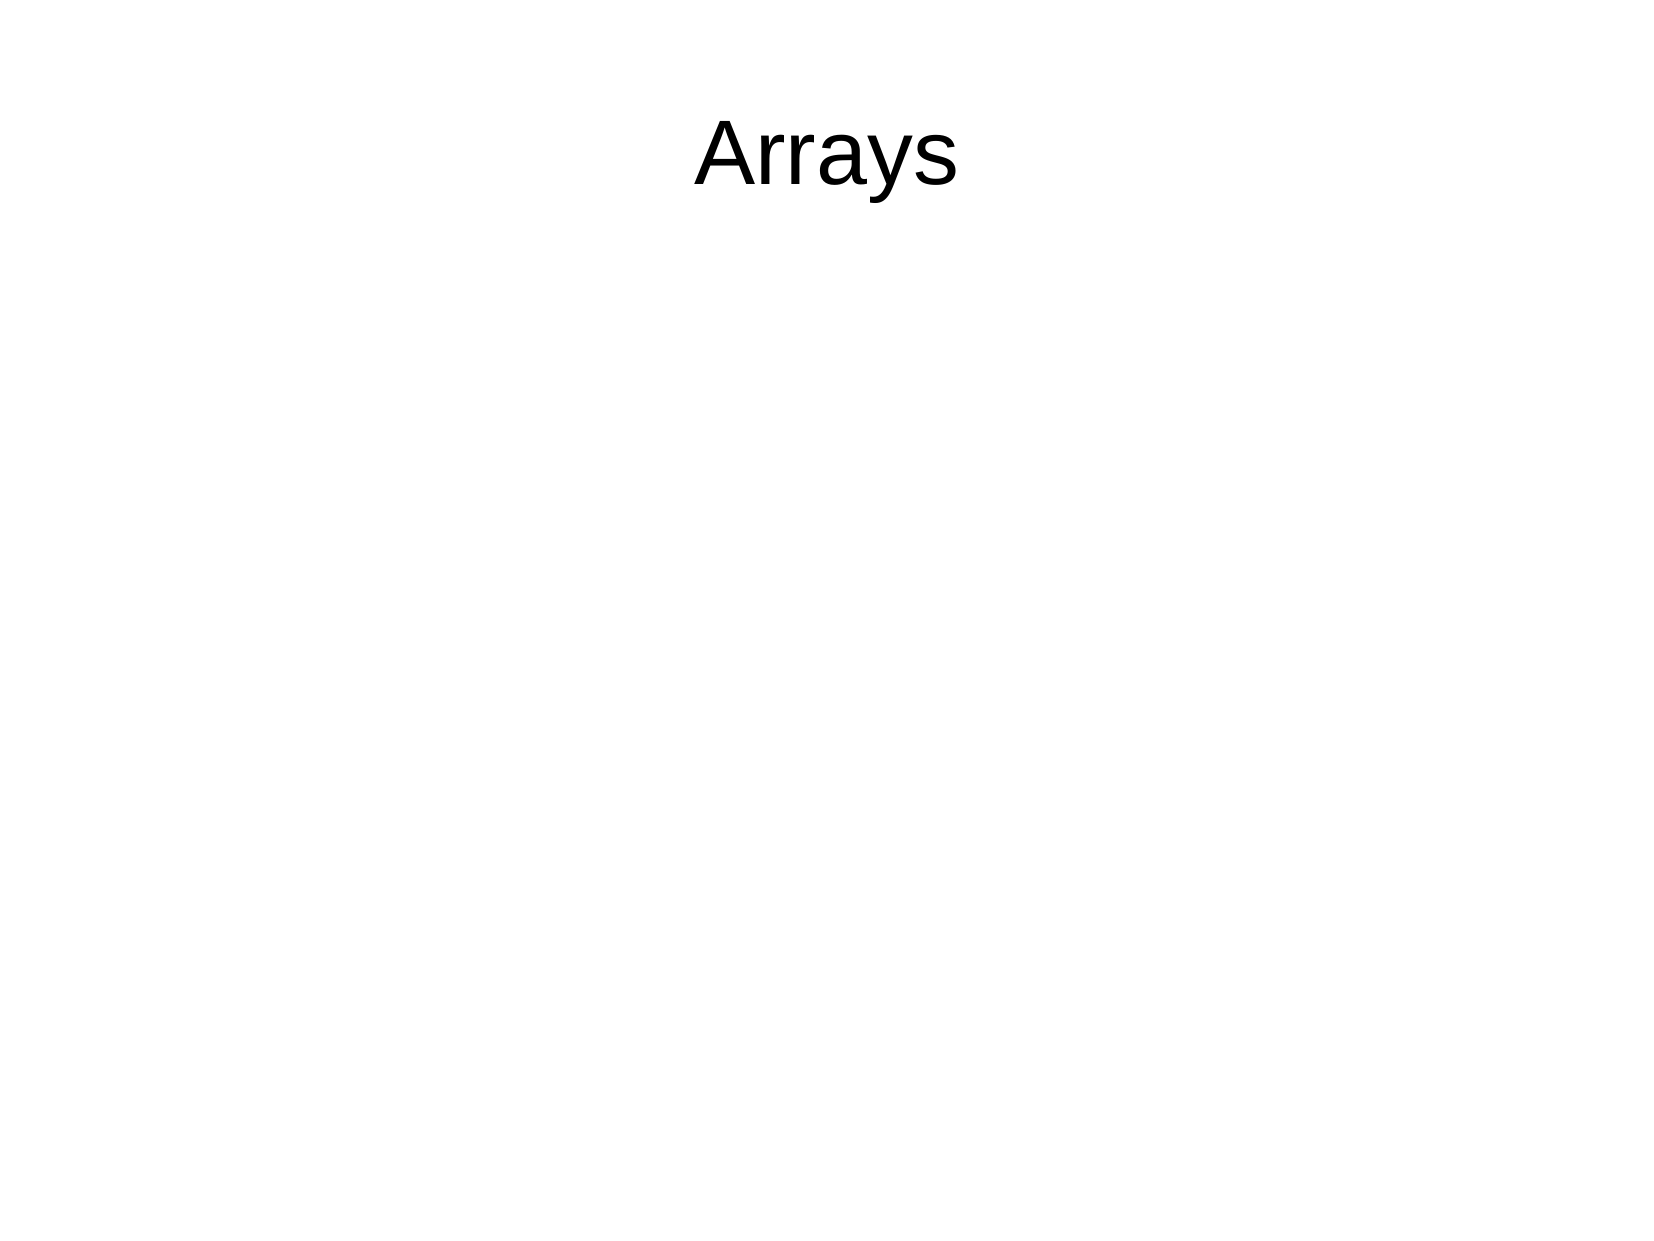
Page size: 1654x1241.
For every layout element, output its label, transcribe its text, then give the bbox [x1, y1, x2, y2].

title Arrays [82, 49, 1571, 257]
